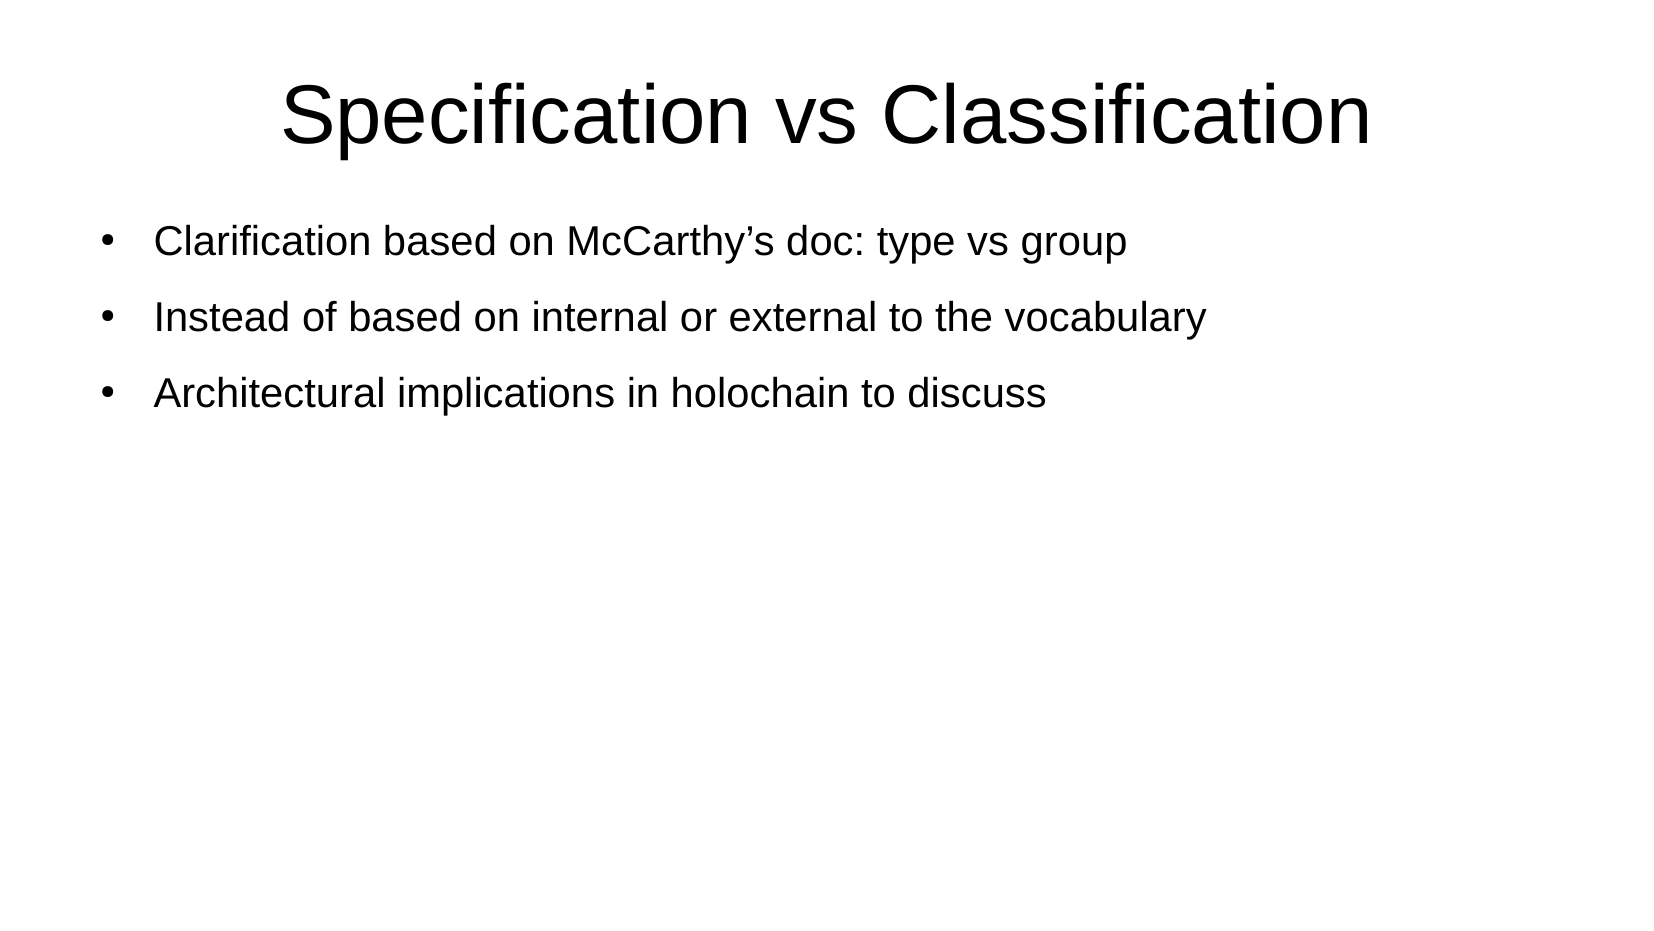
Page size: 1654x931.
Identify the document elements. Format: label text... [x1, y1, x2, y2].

list Clarification based on McCarthy’s doc: type vs group Instead of based on internal or external to the vocabulary Architectural implications in holochain to discuss [82, 217, 1571, 758]
title Specification vs Classification [82, 37, 1571, 193]
